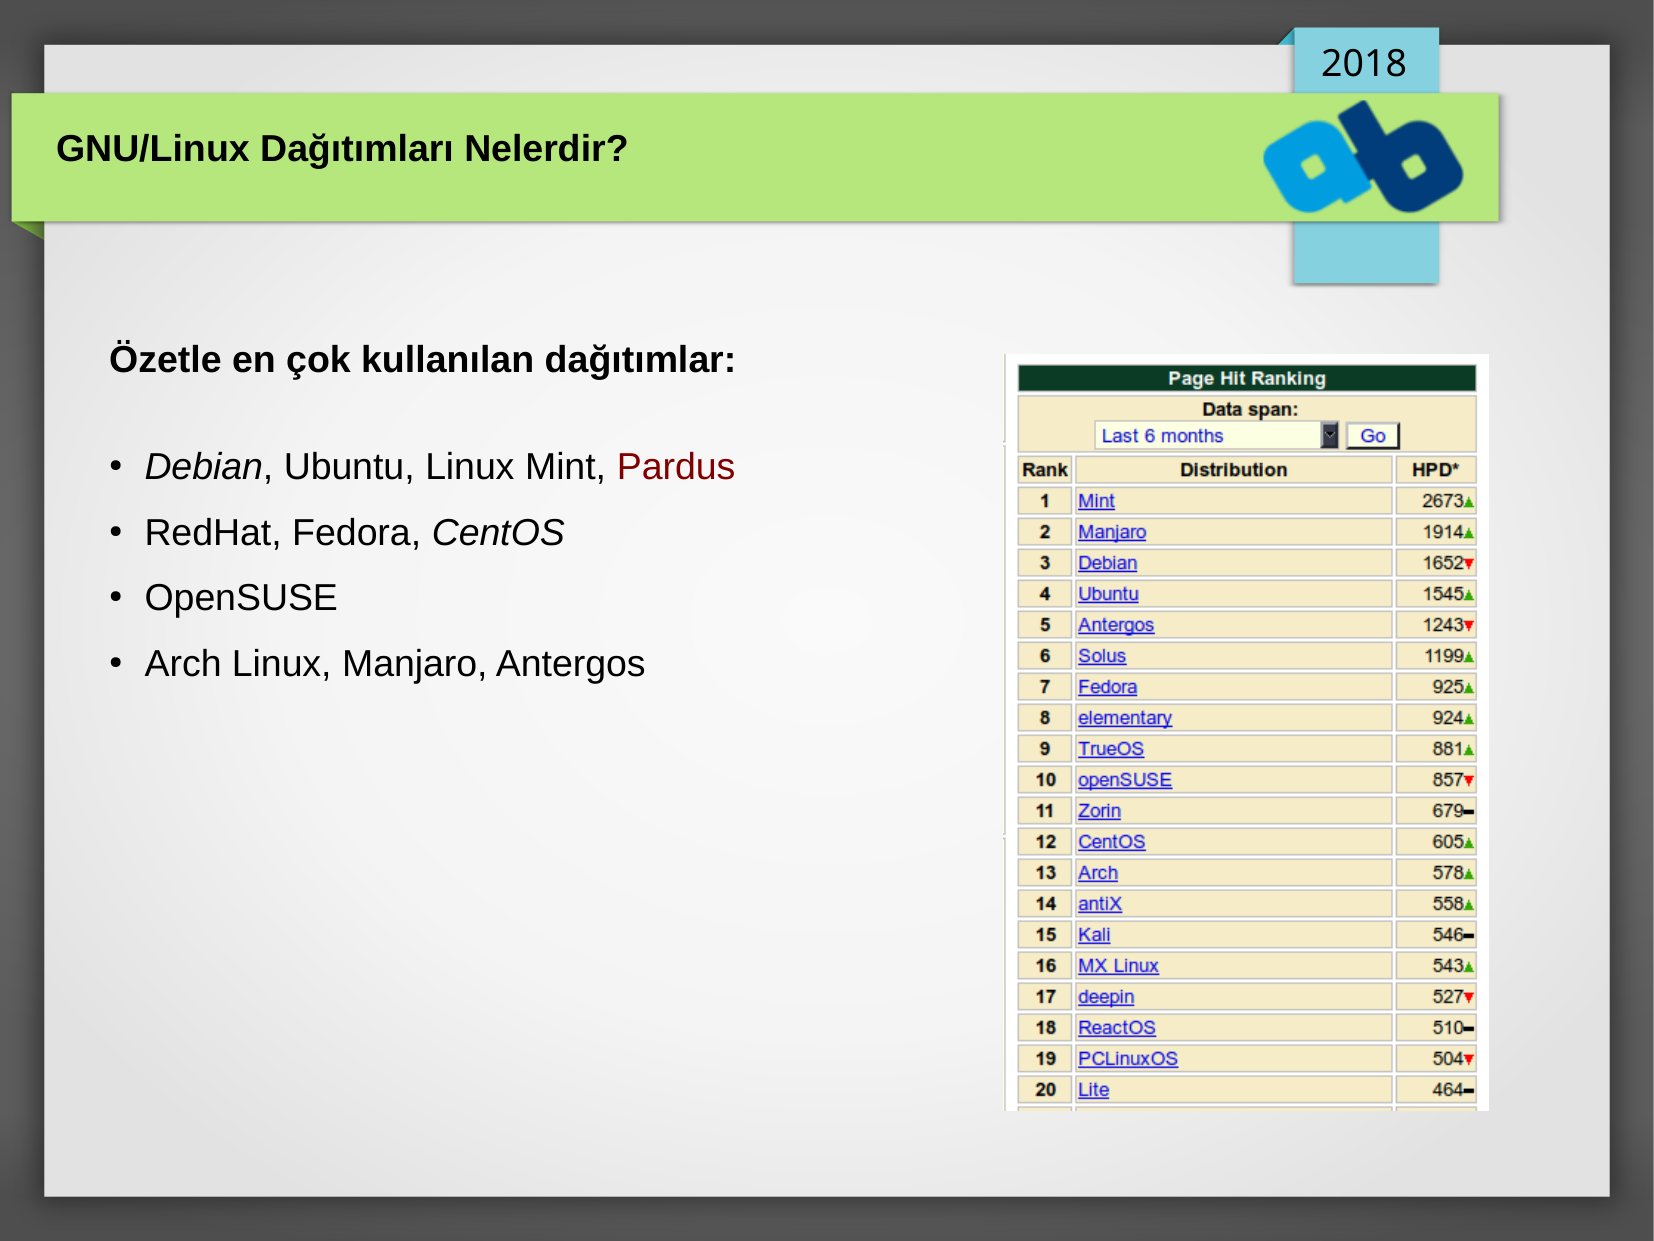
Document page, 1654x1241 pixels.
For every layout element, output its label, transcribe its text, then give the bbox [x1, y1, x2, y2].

text_box GNU/Linux Dağıtımları Nelerdir? [41, 120, 792, 178]
text_box 2018 [1299, 29, 1430, 98]
text_box Özetle en çok kullanılan dağıtımlar: Debian, Ubuntu, Linux Mint, Pardus RedHat, Fedora, CentOS OpenSUSE Arch Linux, Manjaro, Antergos [94, 330, 827, 1039]
picture [0, 0, 1654, 1241]
